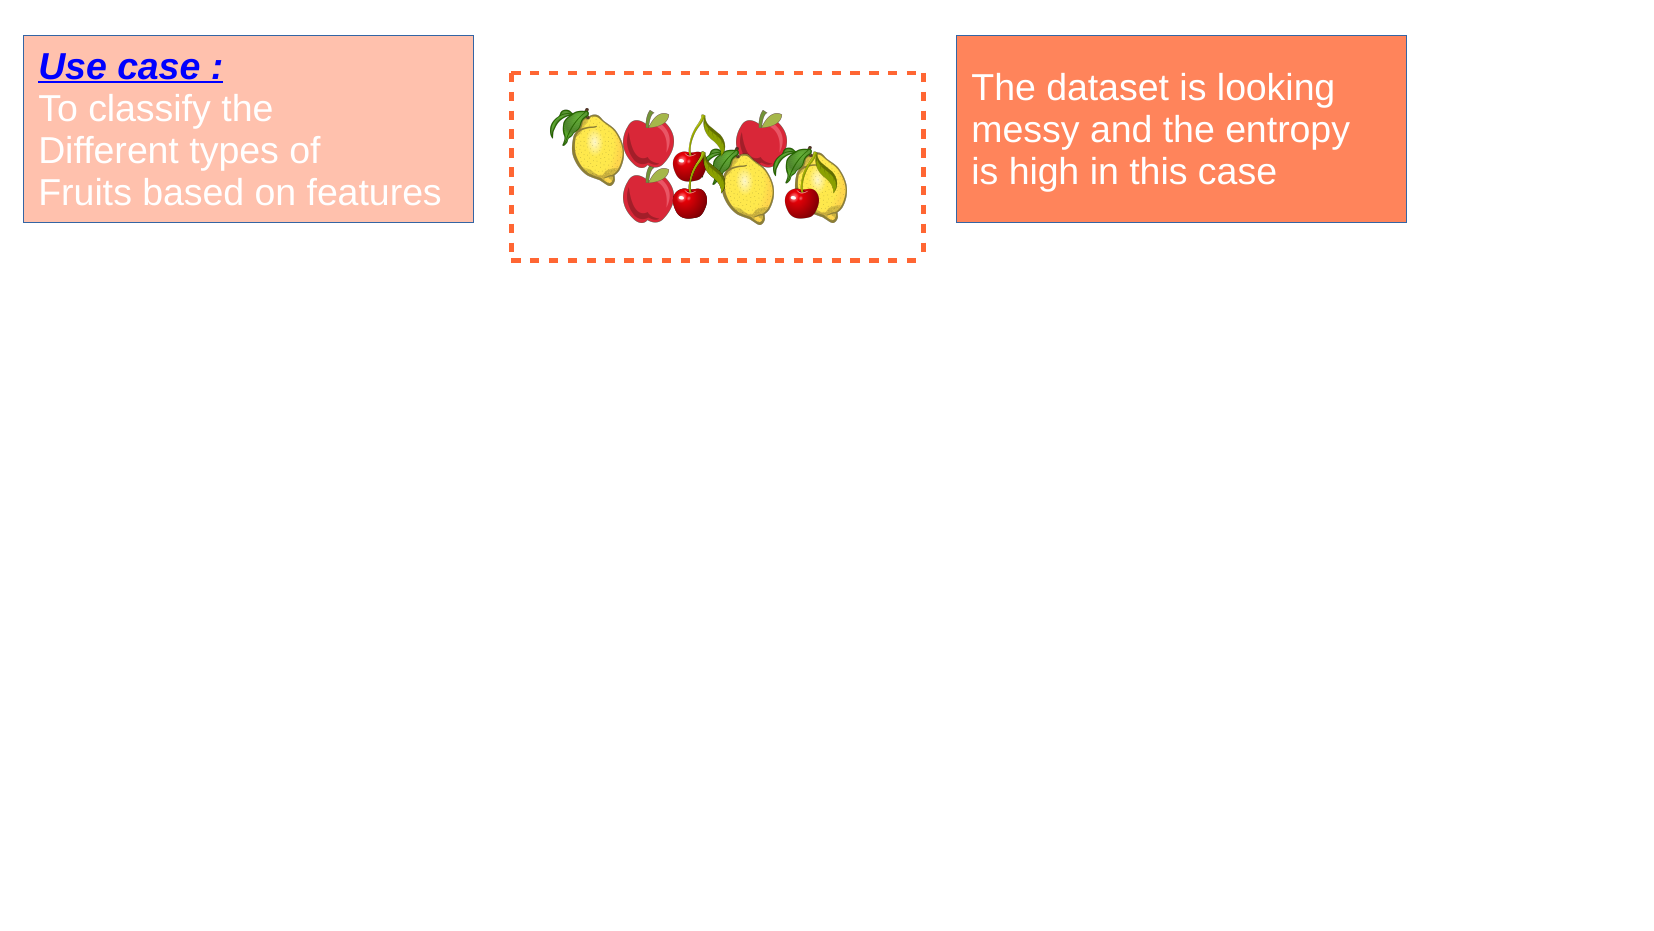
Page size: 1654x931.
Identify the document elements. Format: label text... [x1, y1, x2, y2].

text_box Use case : To classify the Different types of Fruits based on features [23, 35, 474, 223]
picture [550, 108, 849, 225]
text_box The dataset is looking messy and the entropy is high in this case [956, 35, 1407, 223]
